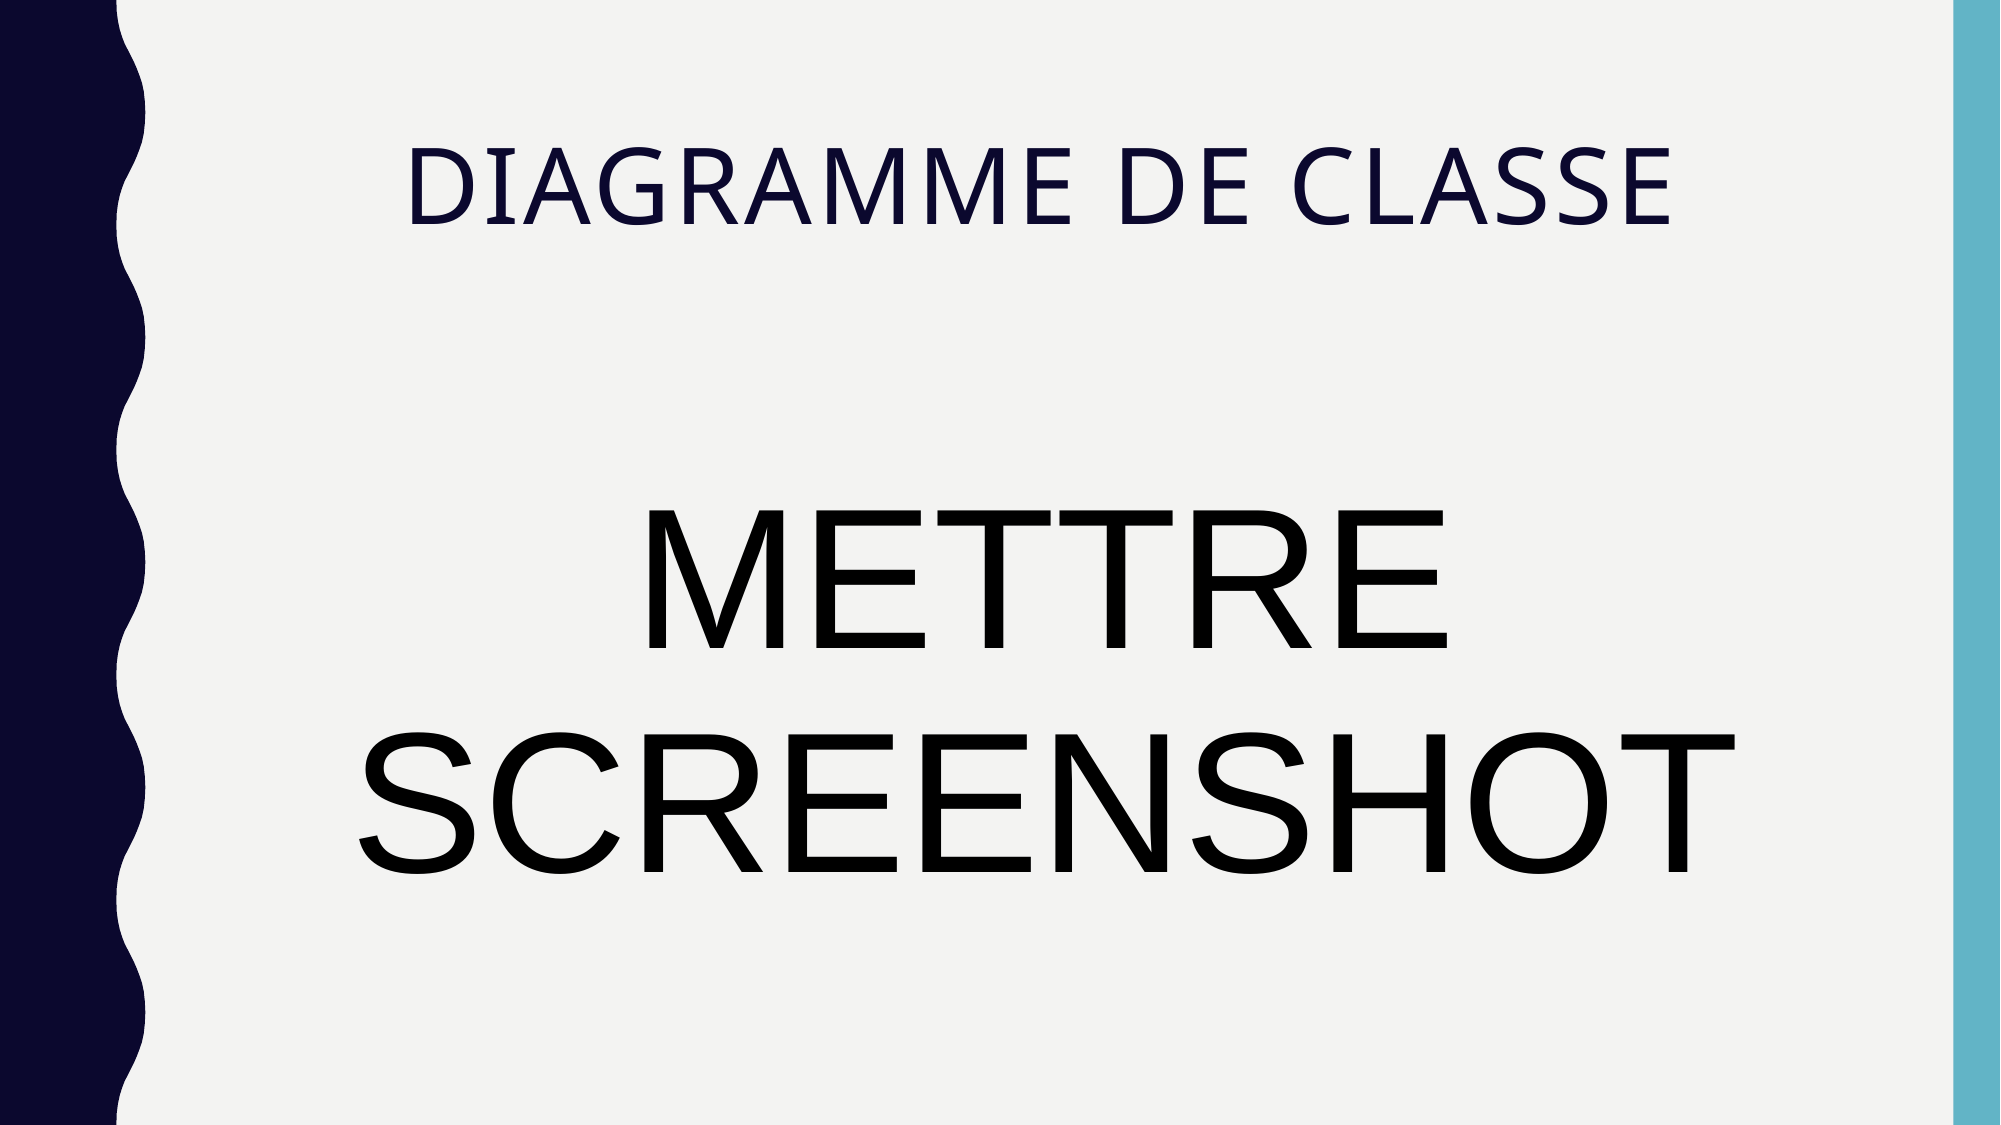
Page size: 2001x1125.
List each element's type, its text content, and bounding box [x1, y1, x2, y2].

title Diagramme de classe [205, 62, 1875, 308]
text_box METTRE SCREENSHOT [295, 460, 1796, 923]
